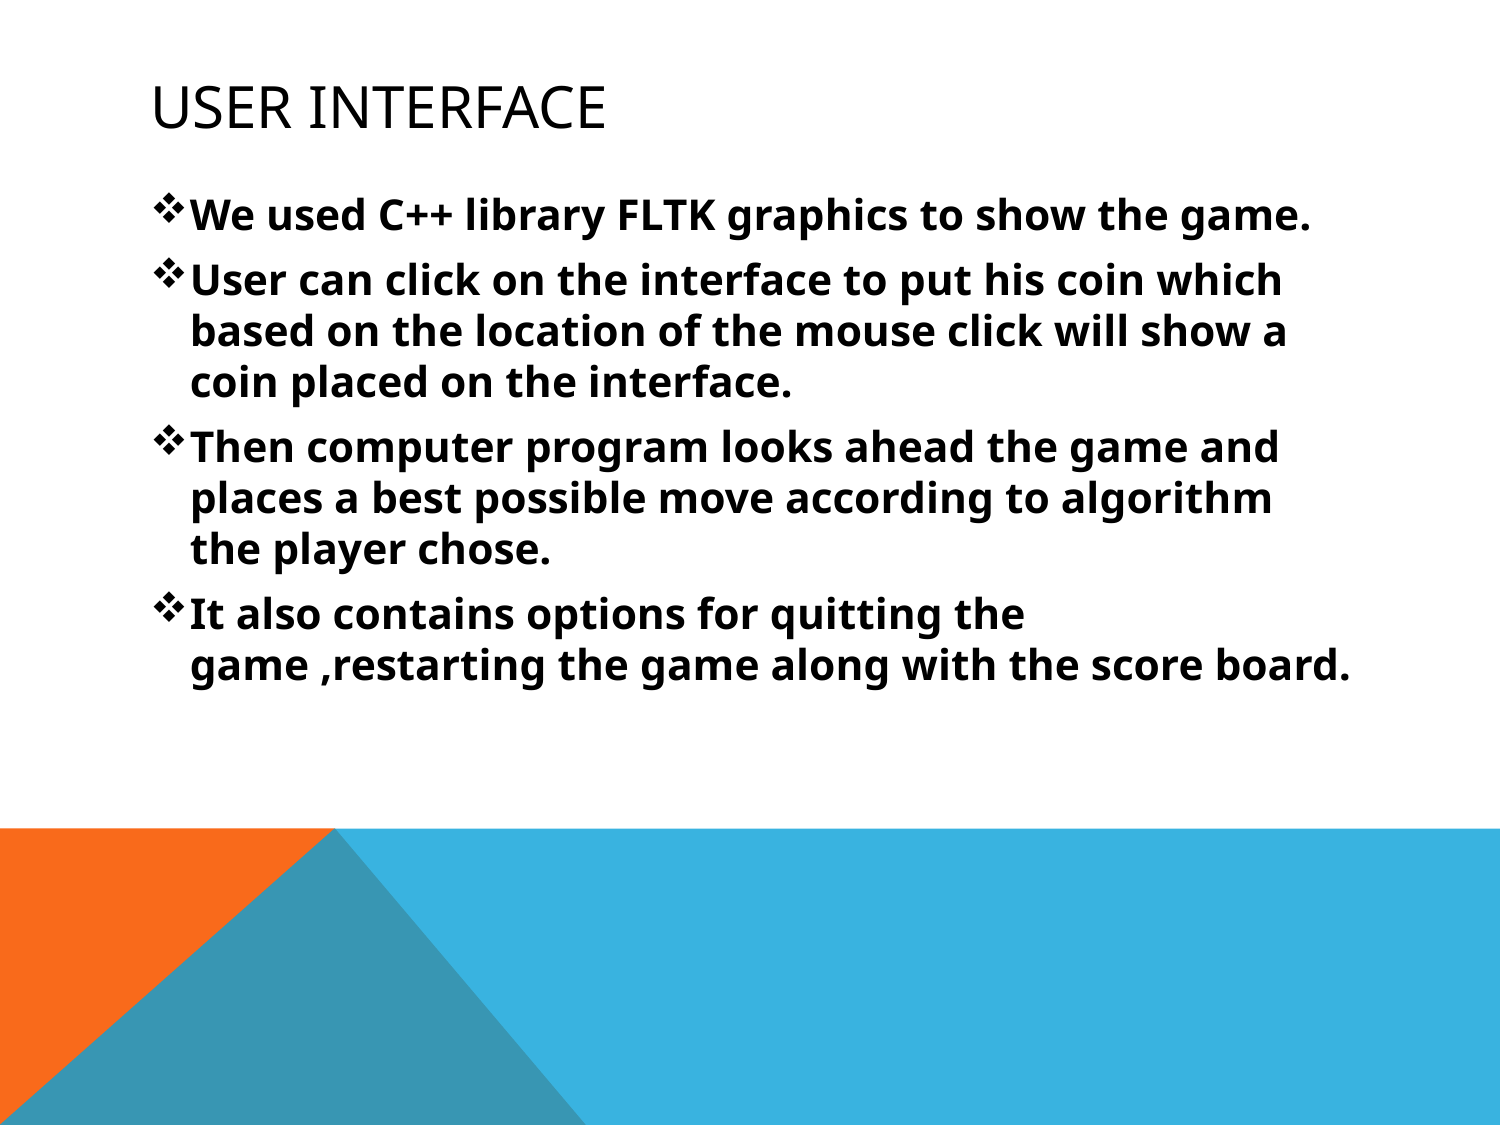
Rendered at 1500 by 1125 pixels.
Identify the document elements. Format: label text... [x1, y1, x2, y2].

list We used C++ library FLTK graphics to show the game. User can click on the interface to put his coin which based on the location of the mouse click will show a coin placed on the interface. Then computer program looks ahead the game and places a best possible move according to algorithm the player chose. It also contains options for quitting the game ,restarting the game along with the score board. [135, 180, 1369, 768]
title USER INTERFACE [135, 60, 1369, 150]
